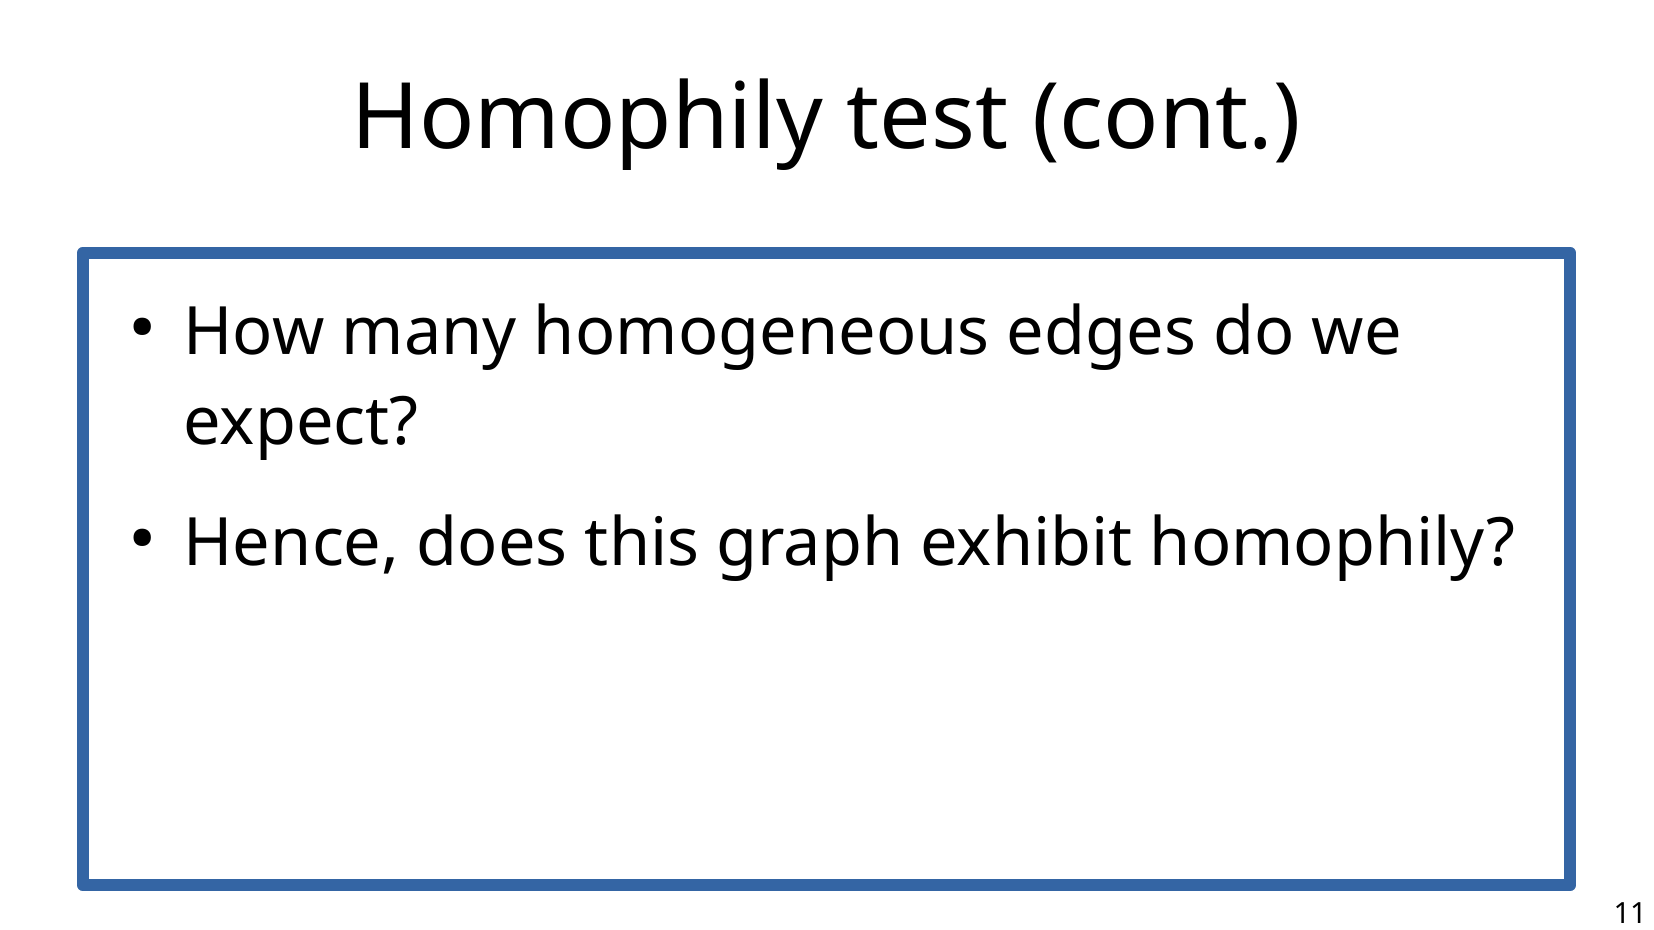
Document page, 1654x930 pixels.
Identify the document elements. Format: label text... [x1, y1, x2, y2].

title Homophily test (cont.) [82, 1, 1571, 225]
list How many homogeneous edges do we expect? Hence, does this graph exhibit homophily? [82, 252, 1571, 886]
